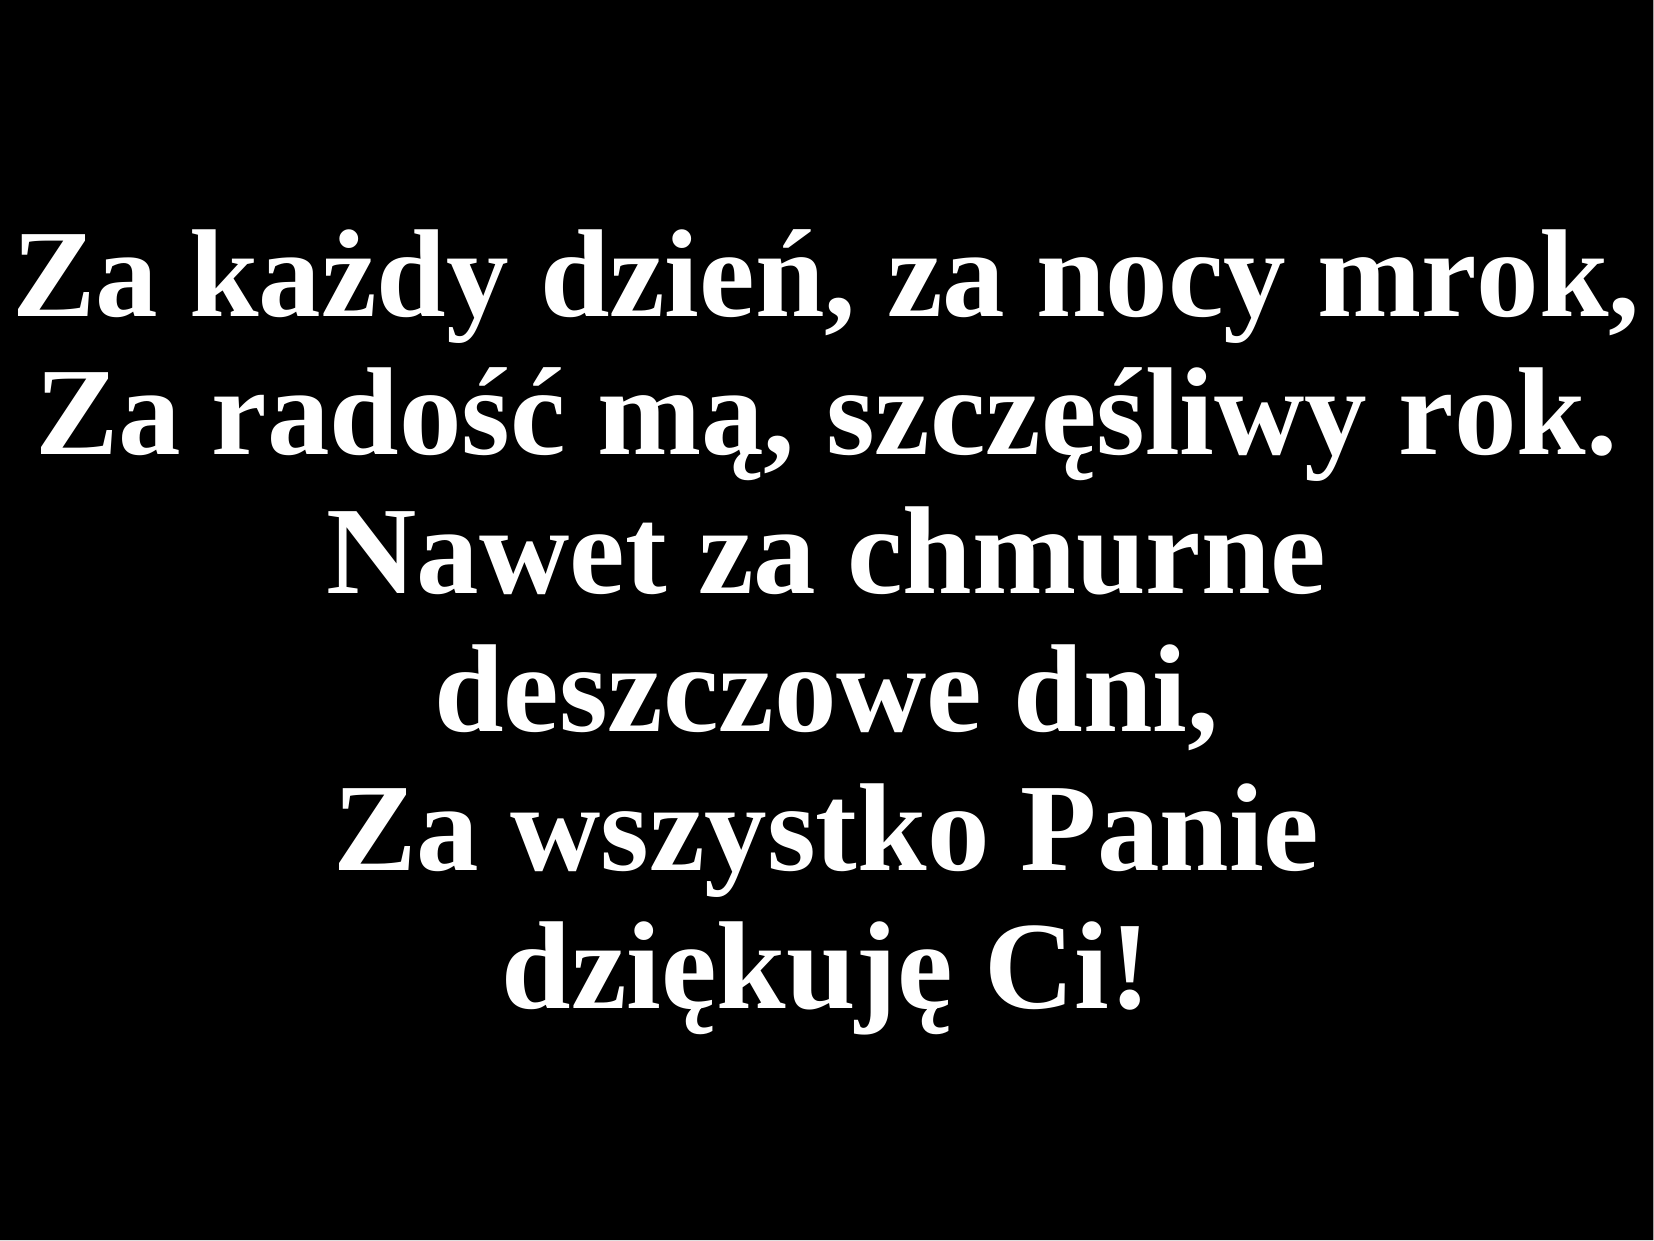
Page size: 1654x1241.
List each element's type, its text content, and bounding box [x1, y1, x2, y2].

title Za każdy dzień, za nocy mrok, Za radość mą, szczęśliwy rok. Nawet za chmurne deszczowe dni, Za wszystko Panie dziękuję Ci! [0, 0, 1654, 1241]
